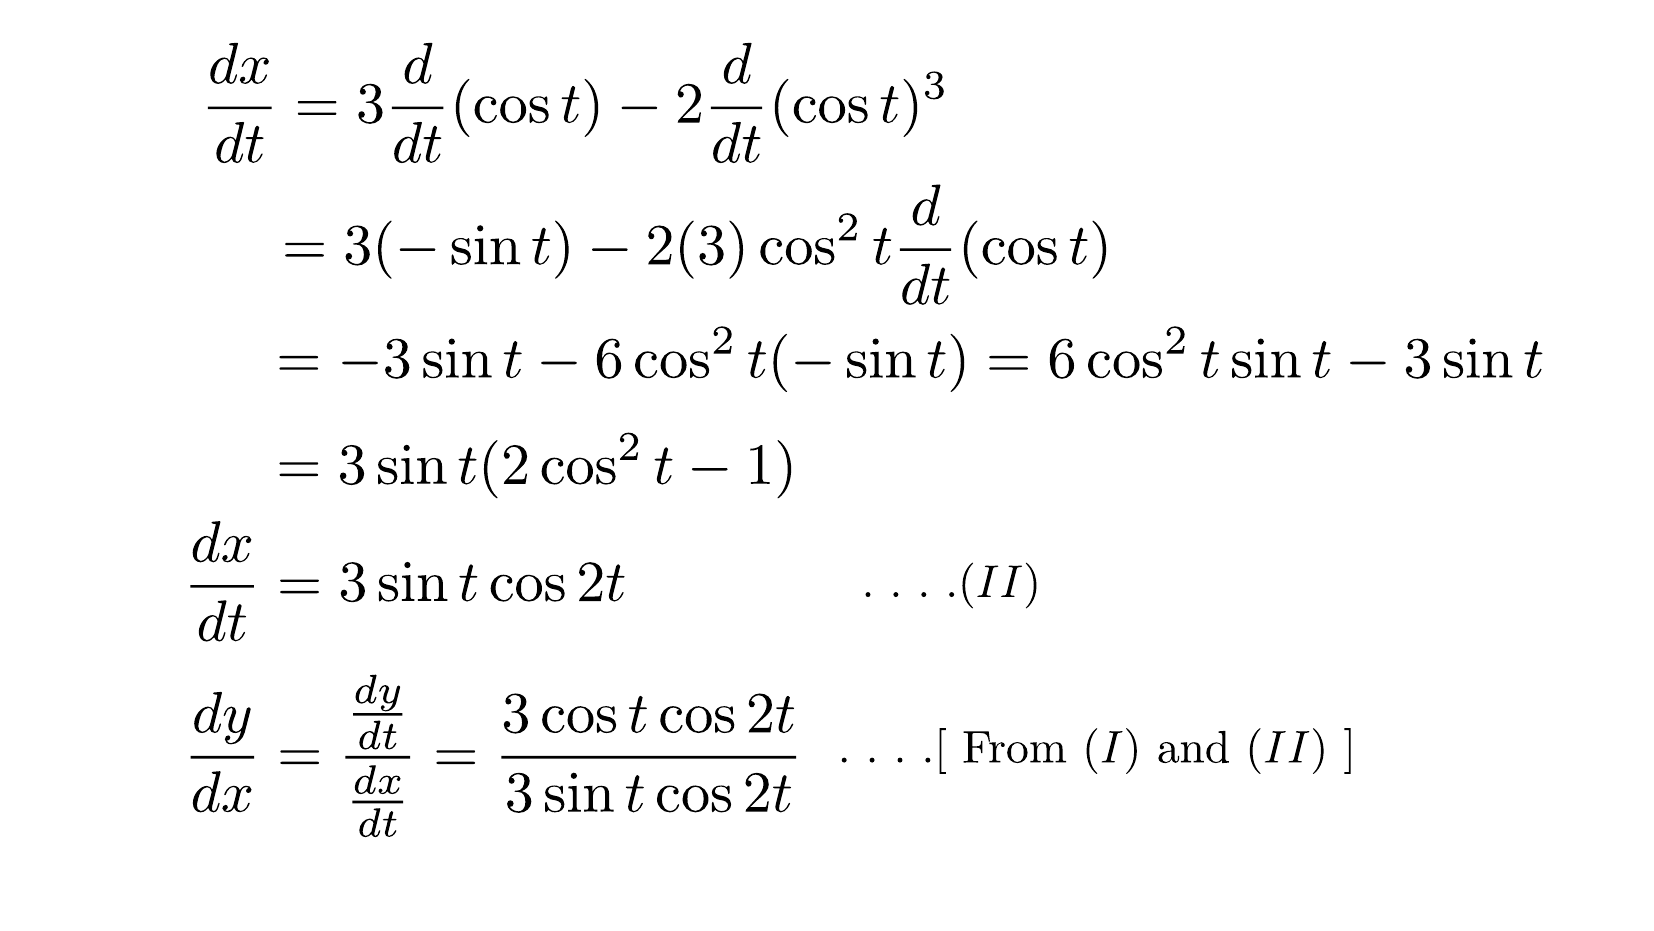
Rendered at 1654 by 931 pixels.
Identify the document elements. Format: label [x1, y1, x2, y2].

text_box [840, 728, 1351, 774]
text_box [207, 42, 944, 164]
text_box [190, 521, 625, 642]
text_box [278, 326, 1543, 393]
text_box [190, 674, 797, 838]
text_box [279, 432, 792, 499]
title [47, 37, 1595, 898]
text_box [863, 562, 1037, 609]
text_box [284, 184, 1107, 305]
